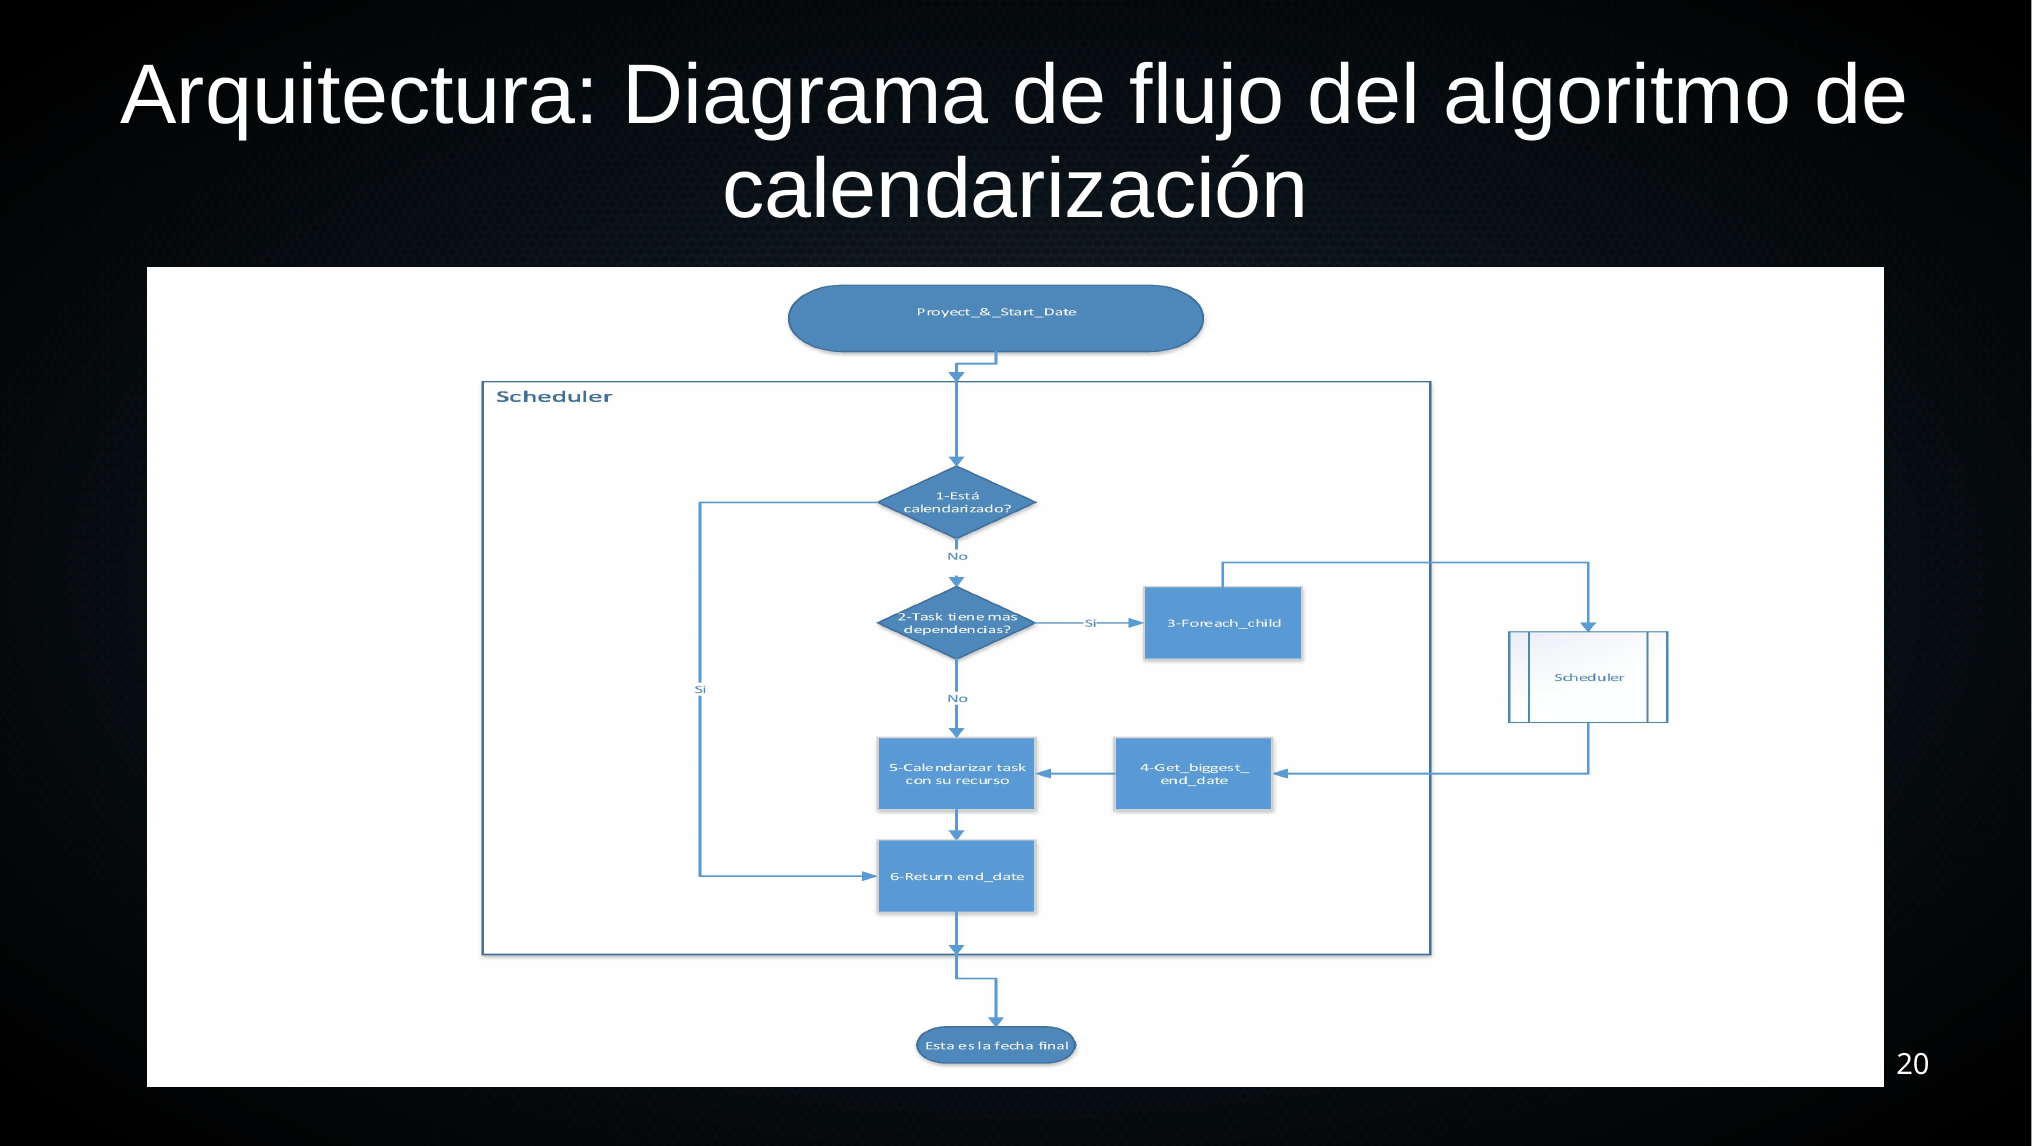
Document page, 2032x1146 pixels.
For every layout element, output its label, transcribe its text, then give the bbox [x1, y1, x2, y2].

title Arquitectura: Diagrama de flujo del algoritmo de calendarización [101, 45, 1930, 237]
picture [0, 0, 2032, 1146]
